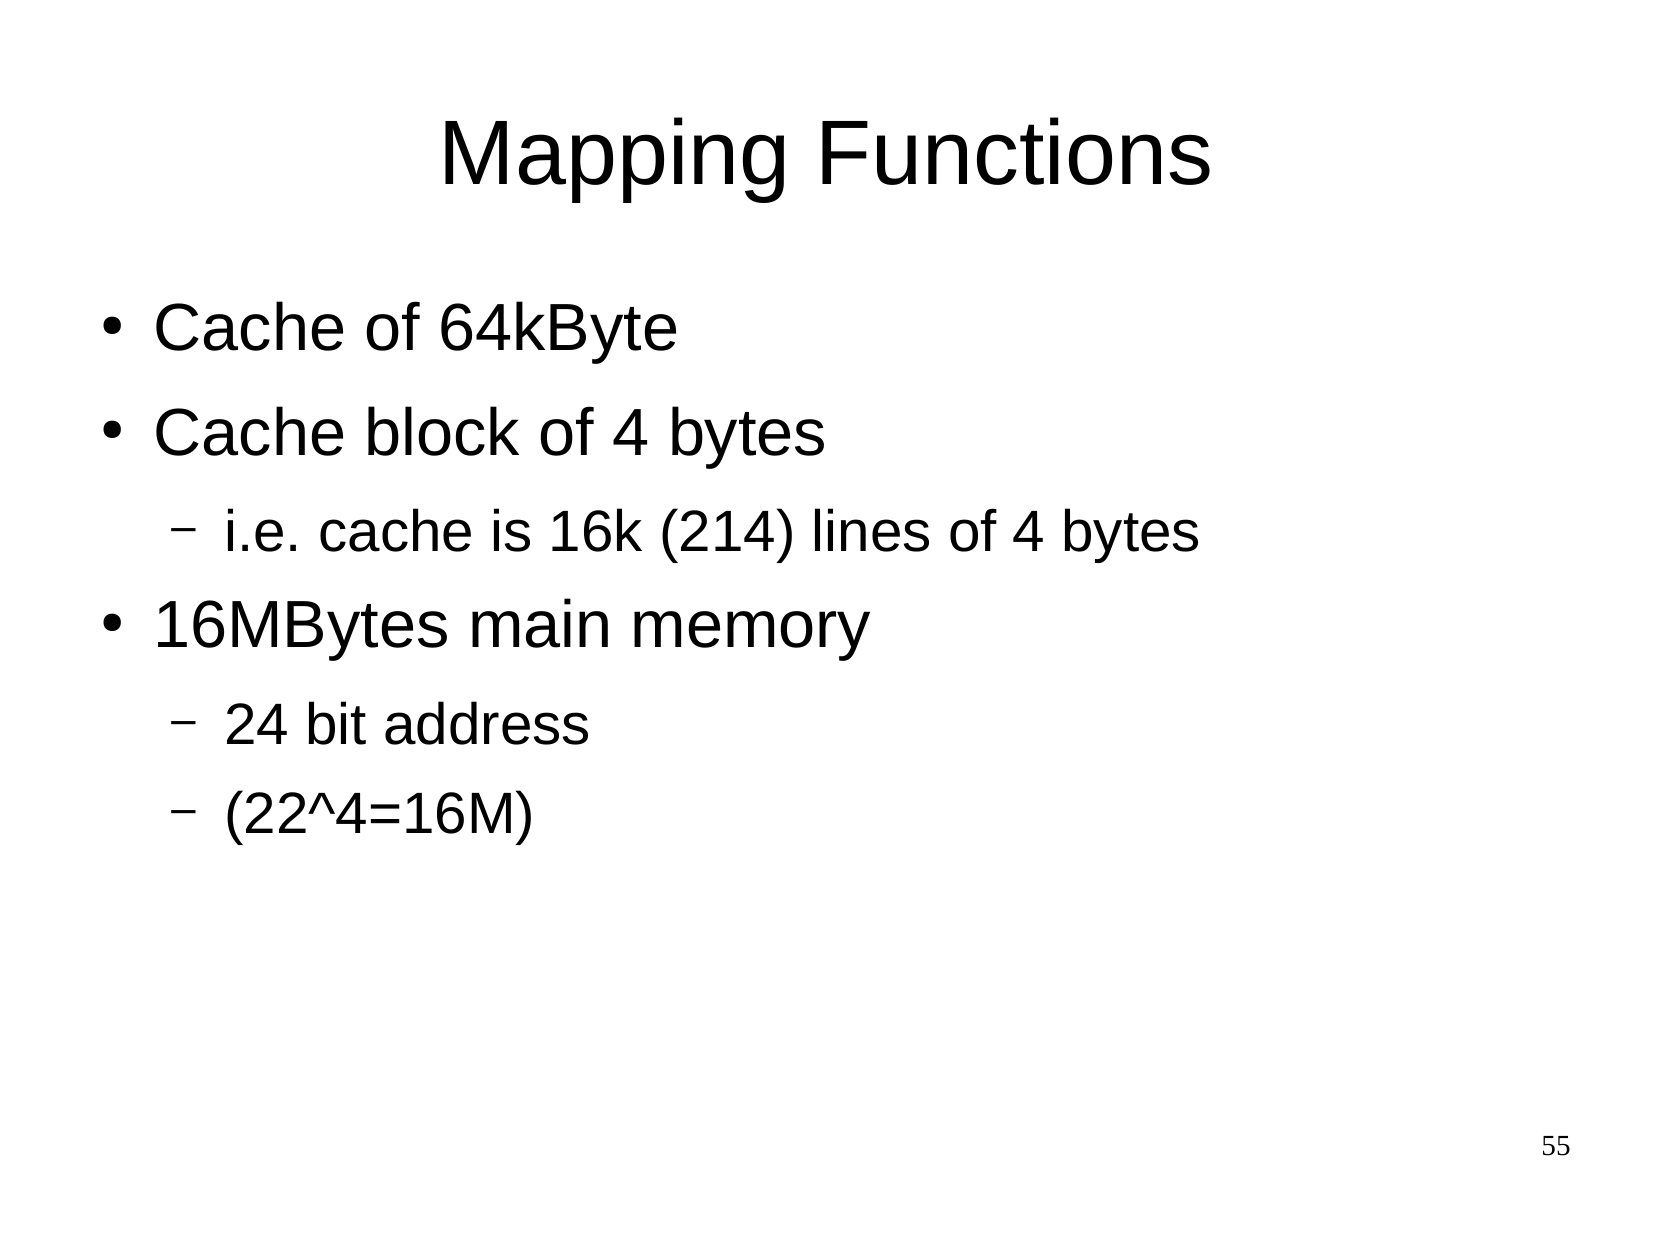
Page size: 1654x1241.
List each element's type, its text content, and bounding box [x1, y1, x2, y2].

list Cache of 64kByte Cache block of 4 bytes i.e. cache is 16k (214) lines of 4 bytes 16MBytes main memory 24 bit address (22^4=16M) [82, 290, 1538, 1010]
title Mapping Functions [82, 49, 1571, 257]
